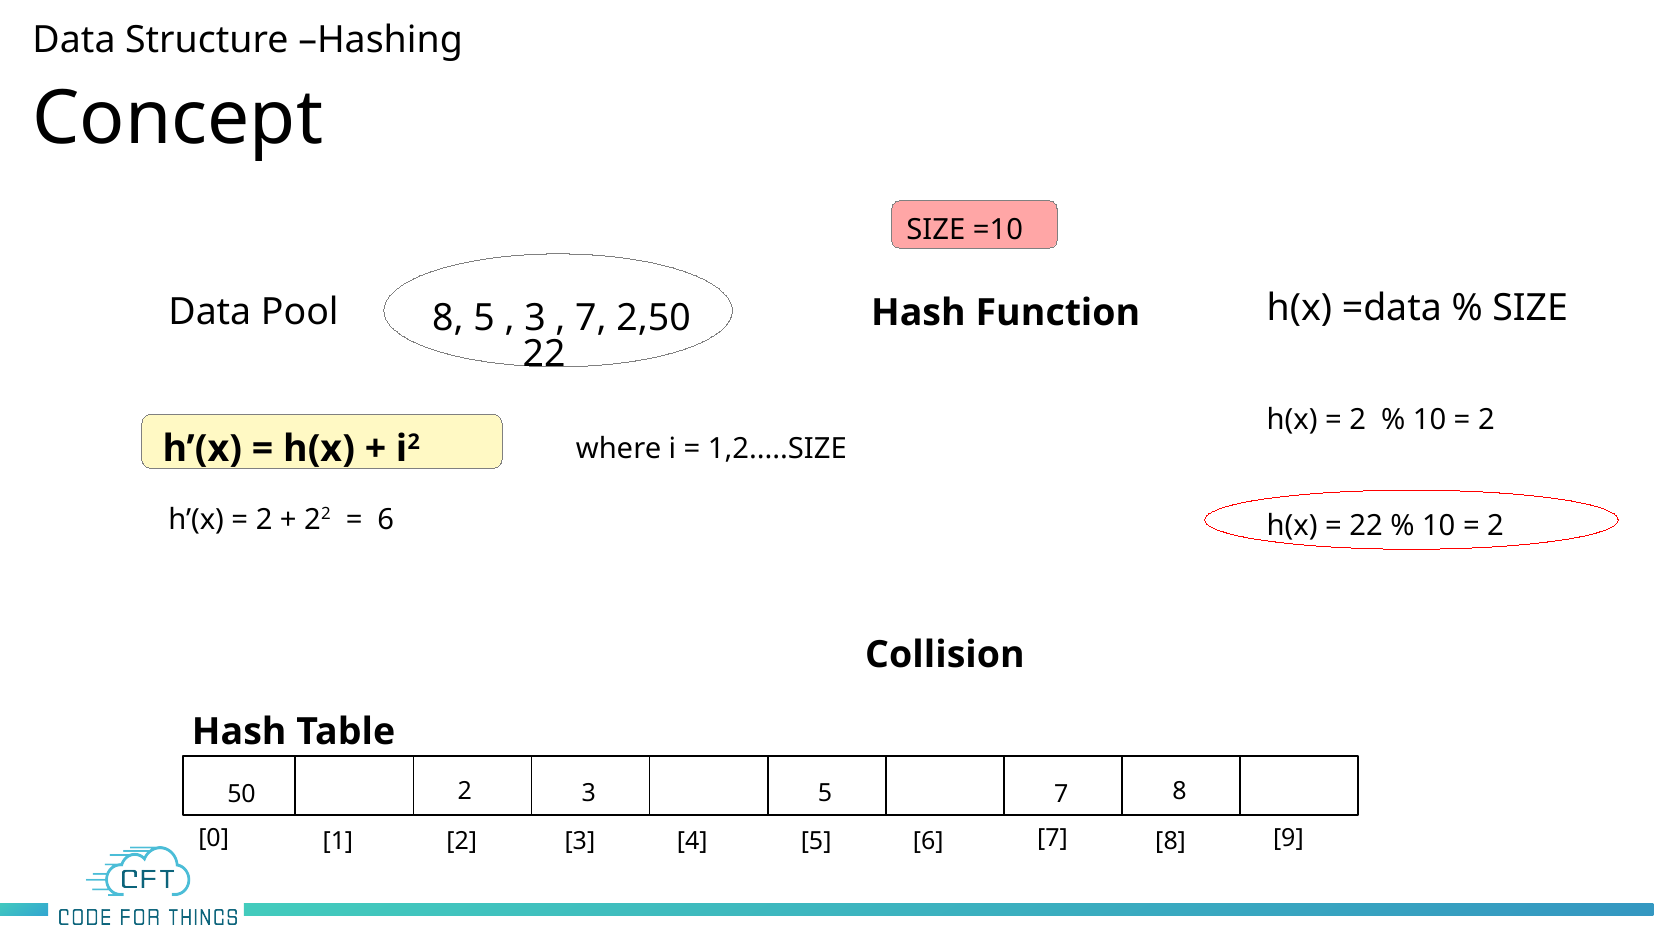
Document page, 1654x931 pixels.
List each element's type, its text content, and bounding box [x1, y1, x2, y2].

text_box Hash Function [820, 278, 1216, 337]
text_box [5] [779, 814, 880, 860]
text_box h’(x) = 2 + 22 = 6 [118, 491, 497, 541]
text_box h(x) = 22 % 10 = 2 [1216, 496, 1571, 562]
text_box [183, 755, 1359, 815]
text_box 8 [1157, 765, 1205, 810]
text_box Collision [814, 620, 1211, 679]
text_box Hash Table [141, 696, 461, 756]
text_box SIZE =10 [891, 200, 1058, 250]
text_box [3] [543, 814, 644, 860]
text_box [1] [301, 814, 402, 860]
text_box 2 [442, 764, 491, 810]
title Data Structure –Hashing Concept [32, 12, 1184, 166]
text_box Data Pool [118, 276, 402, 342]
text_box [586, 342, 703, 367]
text_box [405, 253, 711, 283]
text_box where i = 1,2.....SIZE [561, 419, 957, 469]
text_box [0] [177, 812, 278, 857]
text_box [9] [1251, 812, 1353, 857]
text_box 8, 5 , 3 , 7, 2,50 [402, 283, 780, 342]
text_box h’(x) = h(x) + i2 [112, 414, 550, 479]
text_box [8] [1133, 814, 1235, 860]
text_box 5 [803, 767, 851, 812]
text_box 50 [212, 768, 275, 813]
text_box 7 [1039, 768, 1087, 813]
text_box h(x) =data % SIZE [1216, 272, 1654, 337]
text_box [413, 342, 507, 365]
text_box 3 [566, 767, 615, 812]
text_box [1204, 510, 1216, 530]
text_box [1571, 500, 1619, 539]
picture [59, 846, 237, 925]
text_box h(x) = 2 % 10 = 2 [1216, 390, 1560, 455]
text_box [7] [1015, 812, 1117, 857]
text_box [4] [655, 814, 756, 860]
text_box [2] [425, 814, 526, 860]
text_box 22 [507, 318, 586, 378]
text_box [6] [891, 814, 993, 860]
text_box [1288, 490, 1535, 496]
